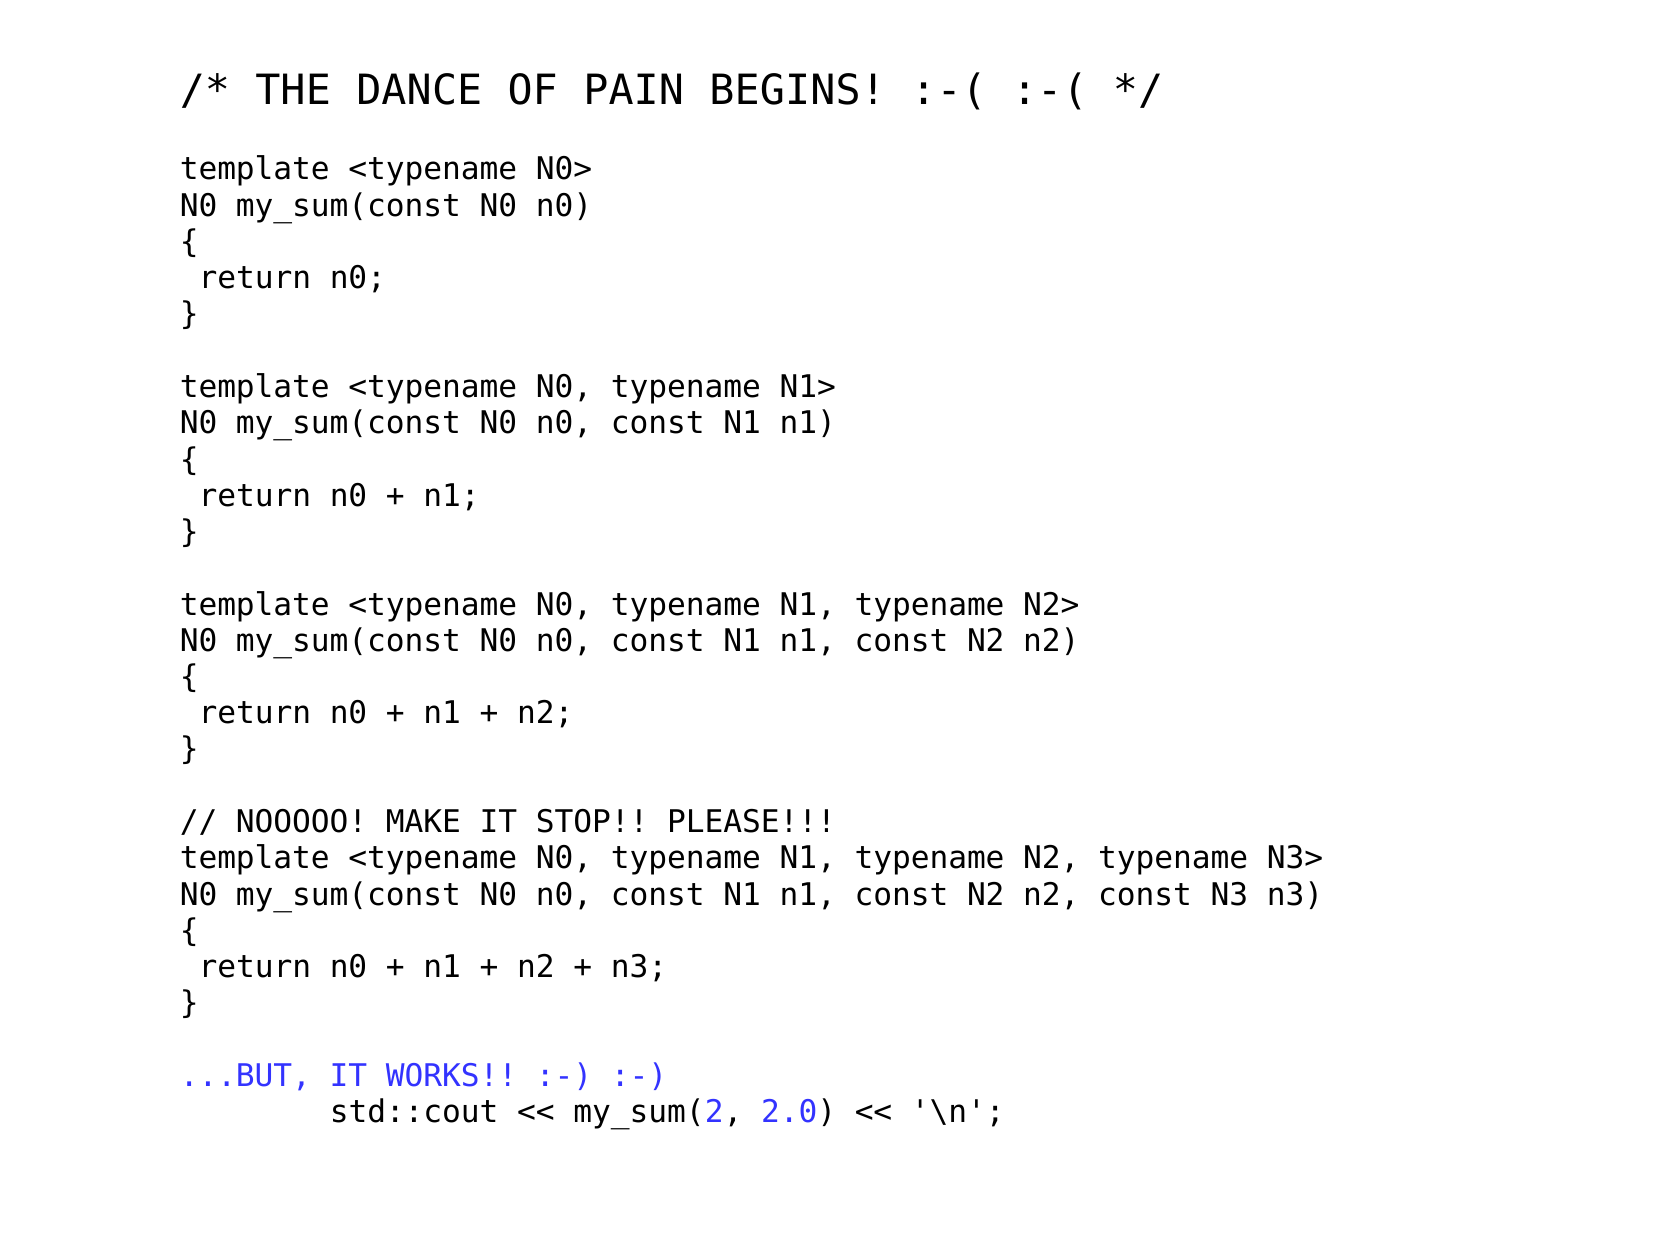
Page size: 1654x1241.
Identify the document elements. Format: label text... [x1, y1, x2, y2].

text_box /* THE DANCE OF PAIN BEGINS! :-( :-( */ template <typename N0> N0 my_sum(const N0 n0) { return n0; } template <typename N0, typename N1> N0 my_sum(const N0 n0, const N1 n1) { return n0 + n1; } template <typename N0, typename N1, typename N2> N0 my_sum(const N0 n0, const N1 n1, const N2 n2) { return n0 + n1 + n2; } // NOOOOO! MAKE IT STOP!! PLEASE!!! template <typename N0, typename N1, typename N2, typename N3> N0 my_sum(const N0 n0, const N1 n1, const N2 n2, const N3 n3) { return n0 + n1 + n2 + n3; } ...BUT, IT WORKS!! :-) :-) std::cout << my_sum(2, 2.0) << '\n'; [165, 58, 1339, 1241]
